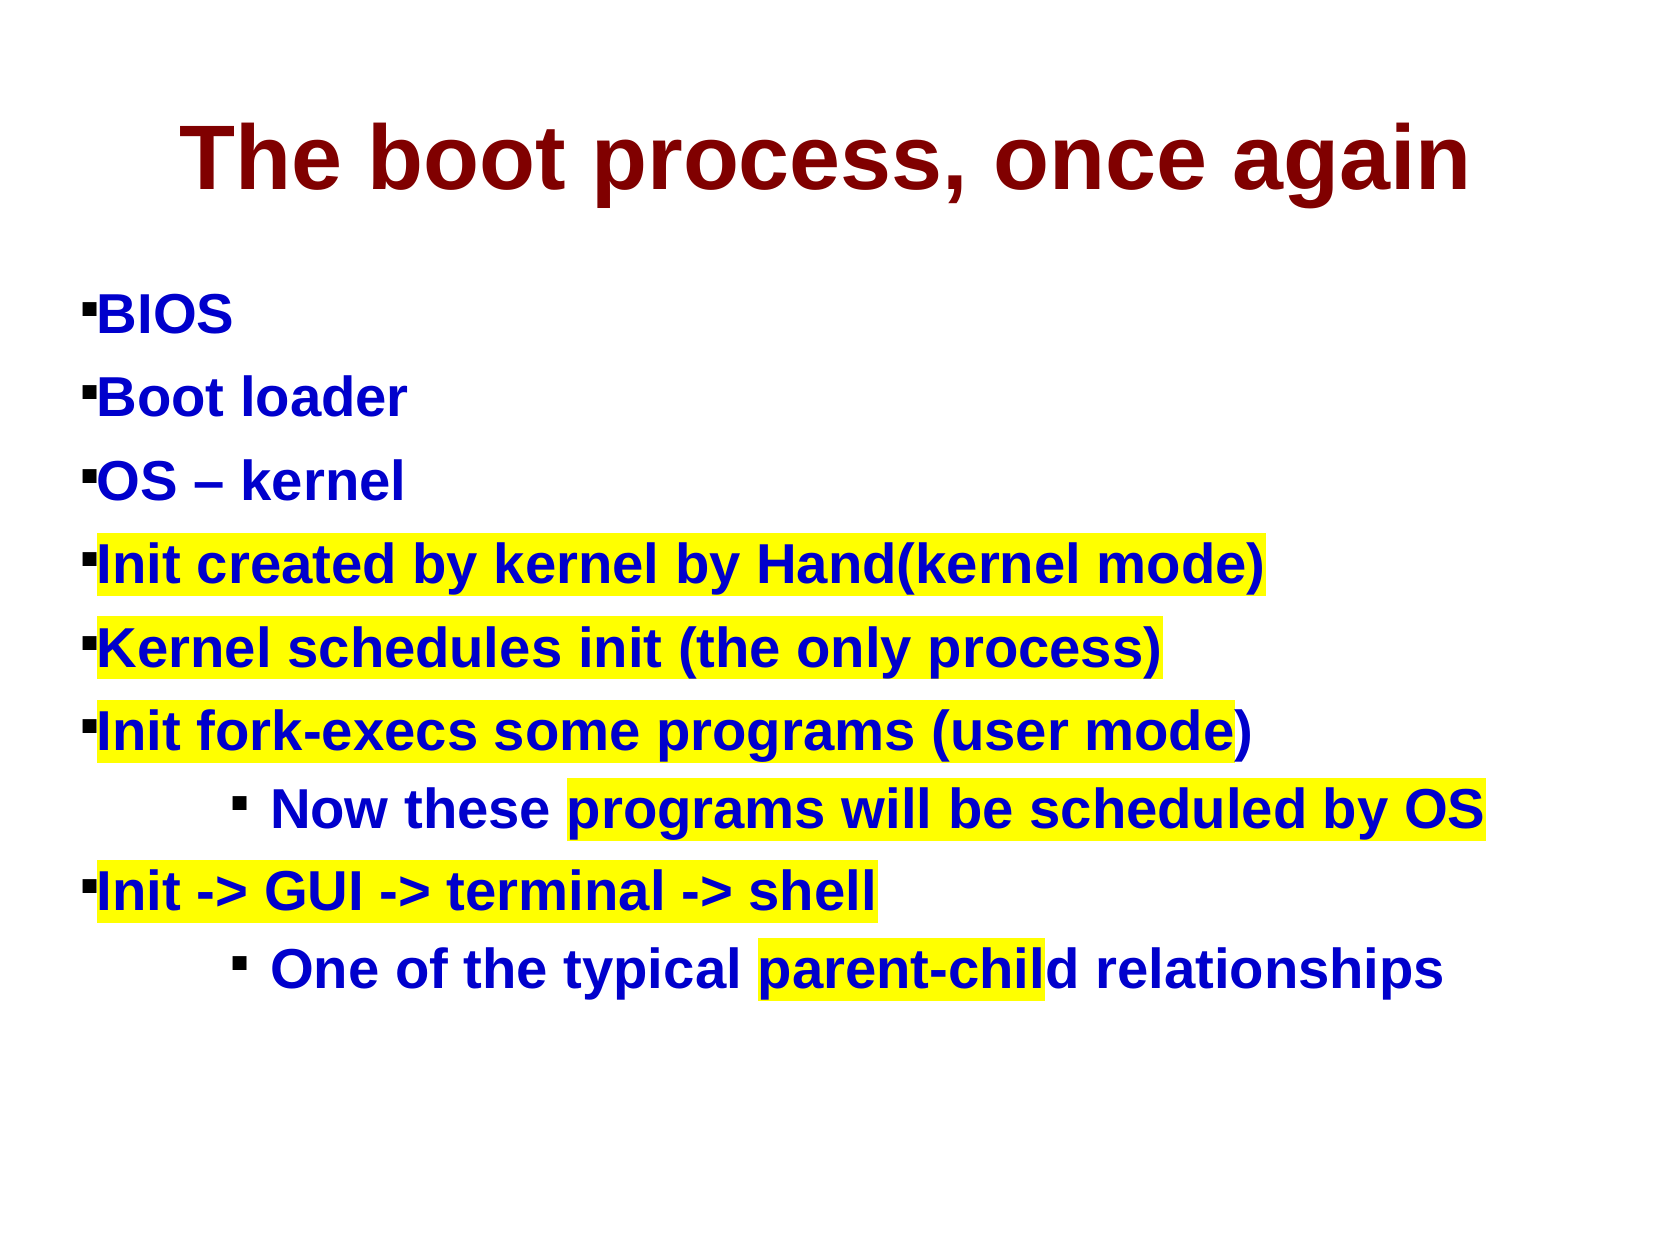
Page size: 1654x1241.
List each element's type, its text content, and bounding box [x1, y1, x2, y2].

title The boot process, once again [82, 49, 1571, 257]
list BIOS Boot loader OS – kernel Init created by kernel by Hand(kernel mode) Kernel schedules init (the only process) Init fork-execs some programs (user mode) Now these programs will be scheduled by OS Init -> GUI -> terminal -> shell One of the typical parent-child relationships [82, 290, 1571, 1010]
